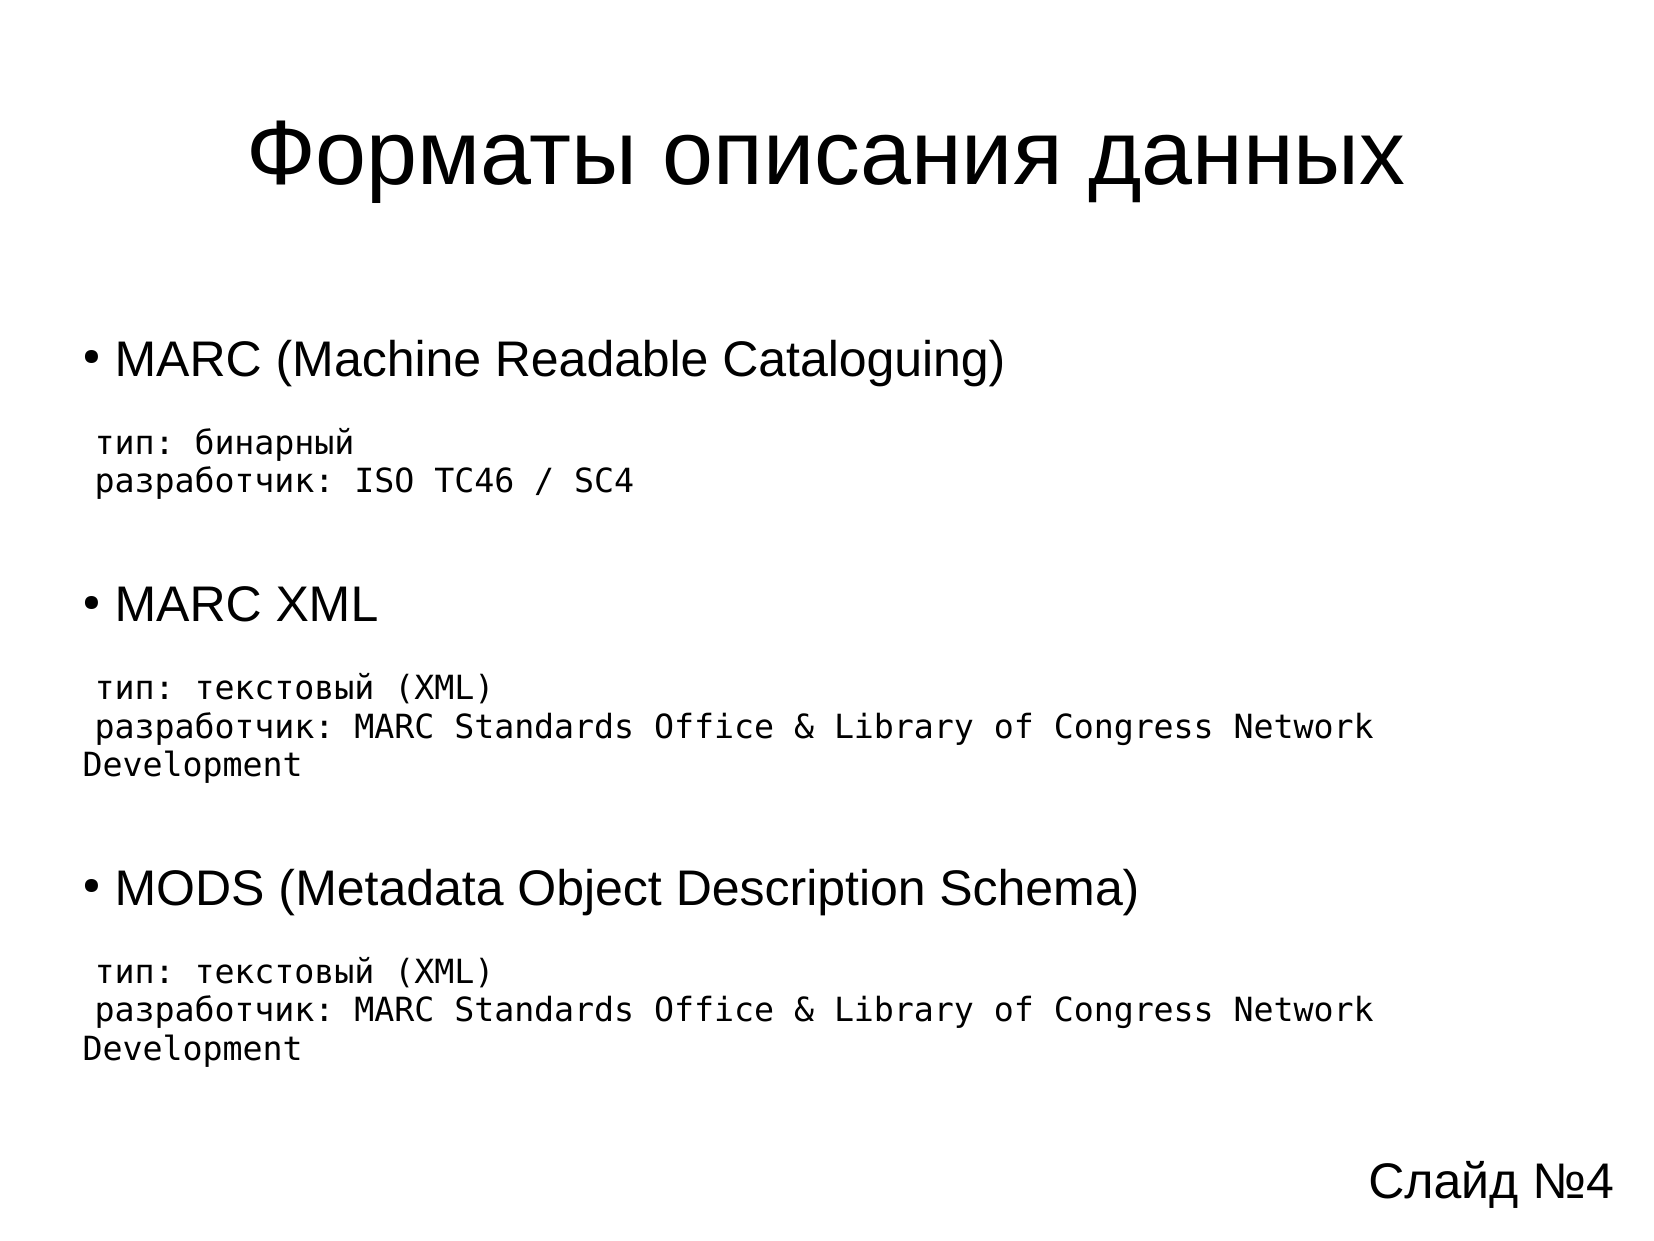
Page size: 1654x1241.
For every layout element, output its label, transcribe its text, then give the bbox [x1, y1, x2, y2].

title Форматы описания данных [82, 56, 1571, 250]
subtitle MARC (Machine Readable Cataloguing) тип: бинарный разработчик: ISO TC46 / SC4 MARC XML тип: текстовый (XML) разработчик: MARC Standards Office & Library of Congress Network Development MODS (Metadata Object Description Schema) тип: текстовый (XML) разработчик: MARC Standards Office & Library of Congress Network Development [82, 297, 1571, 1102]
text_box Слайд №4 [1328, 1122, 1654, 1241]
